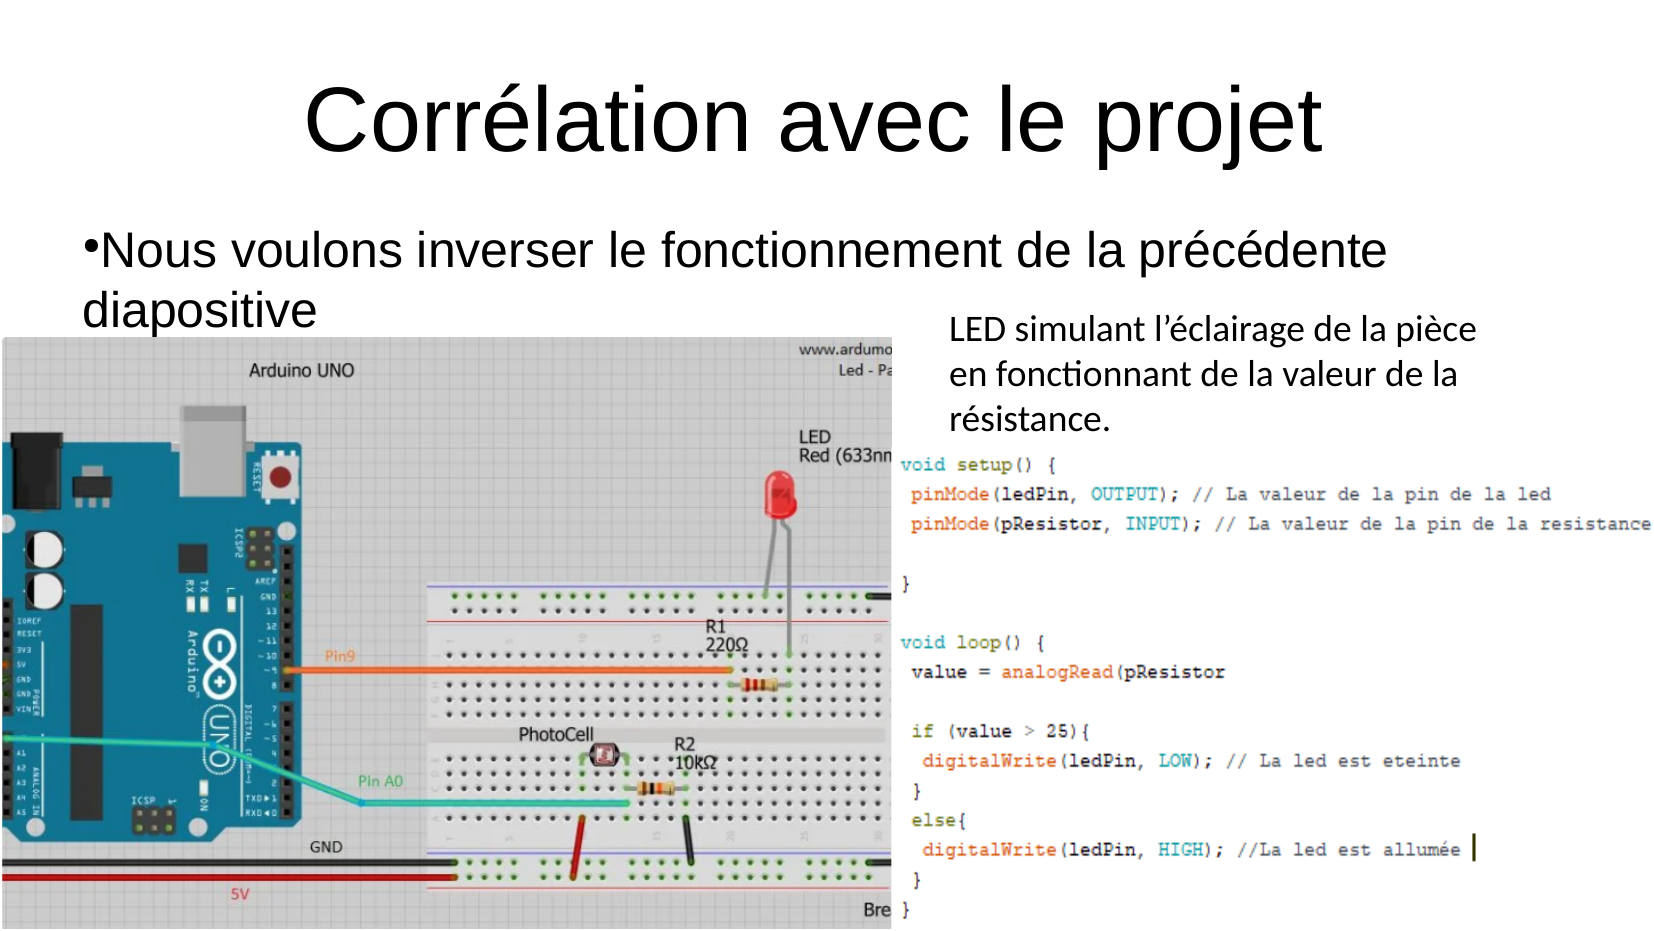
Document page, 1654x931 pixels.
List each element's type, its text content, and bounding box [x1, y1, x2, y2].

title Corrélation avec le projet [82, 37, 1571, 193]
text_box LED simulant l’éclairage de la pièce en fonctionnant de la valeur de la résistance. [934, 296, 1529, 447]
list Nous voulons inverser le fonctionnement de la précédente diapositive [82, 217, 1571, 447]
picture [0, 338, 1654, 931]
